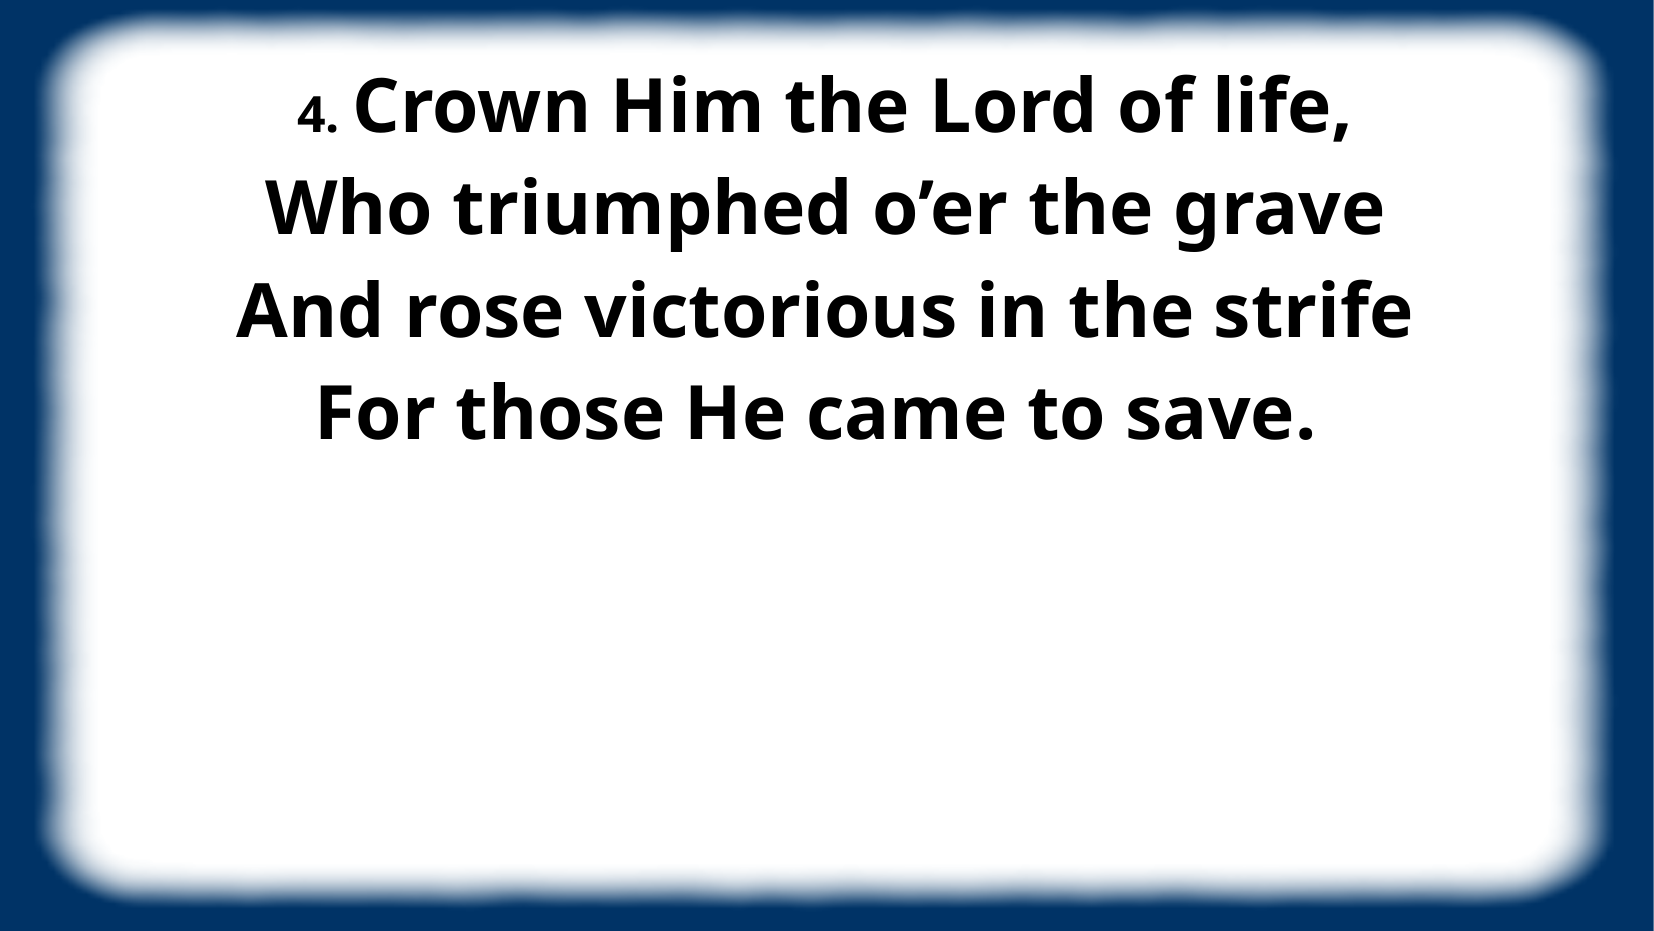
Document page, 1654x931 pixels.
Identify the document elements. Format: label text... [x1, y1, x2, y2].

text_box 4. Crown Him the Lord of life, Who triumphed o’er the grave And rose victorious in the strife For those He came to save. [83, 45, 1569, 548]
picture [0, 0, 1654, 931]
